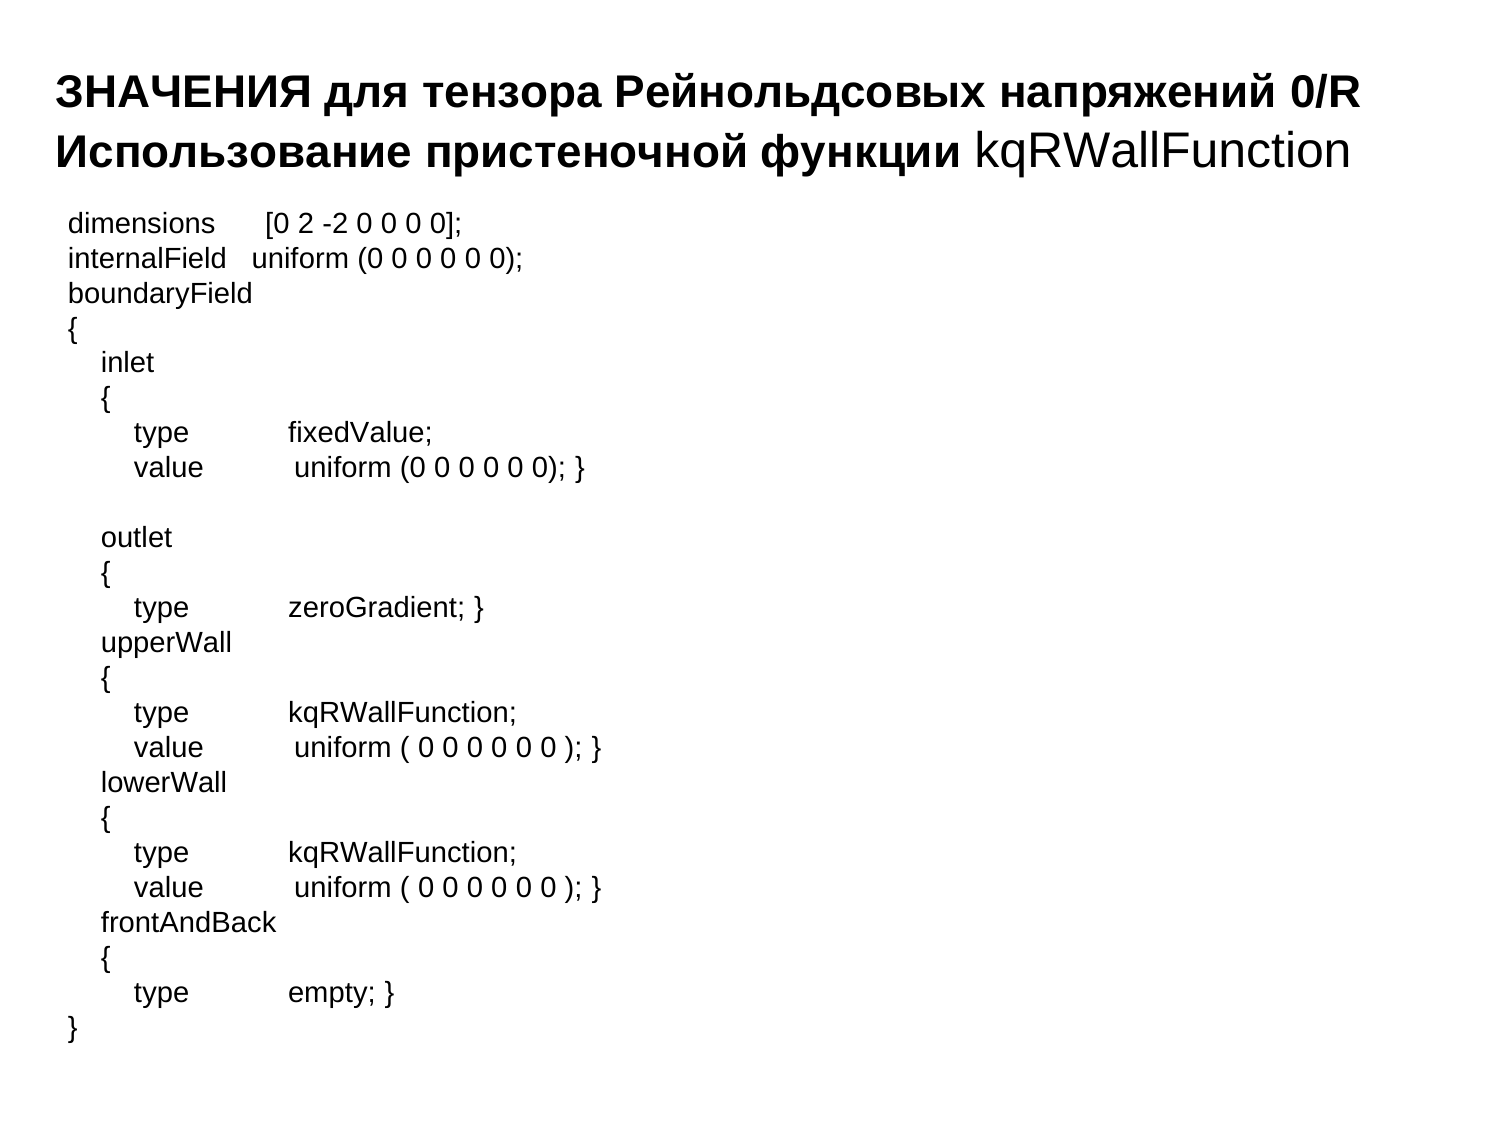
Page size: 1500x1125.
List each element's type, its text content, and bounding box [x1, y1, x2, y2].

text_box ЗНАЧЕНИЯ для тензора Рейнольдсовых напряжений 0/R Использование пристеночной функции kqRWallFunction [41, 54, 1459, 180]
text_box dimensions [0 2 -2 0 0 0 0]; internalField uniform (0 0 0 0 0 0); boundaryField { inlet { type fixedValue; value uniform (0 0 0 0 0 0); } outlet { type zeroGradient; } upperWall { type kqRWallFunction; value uniform ( 0 0 0 0 0 0 ); } lowerWall { type kqRWallFunction; value uniform ( 0 0 0 0 0 0 ); } frontAndBack { type empty; } } [53, 196, 1459, 1051]
